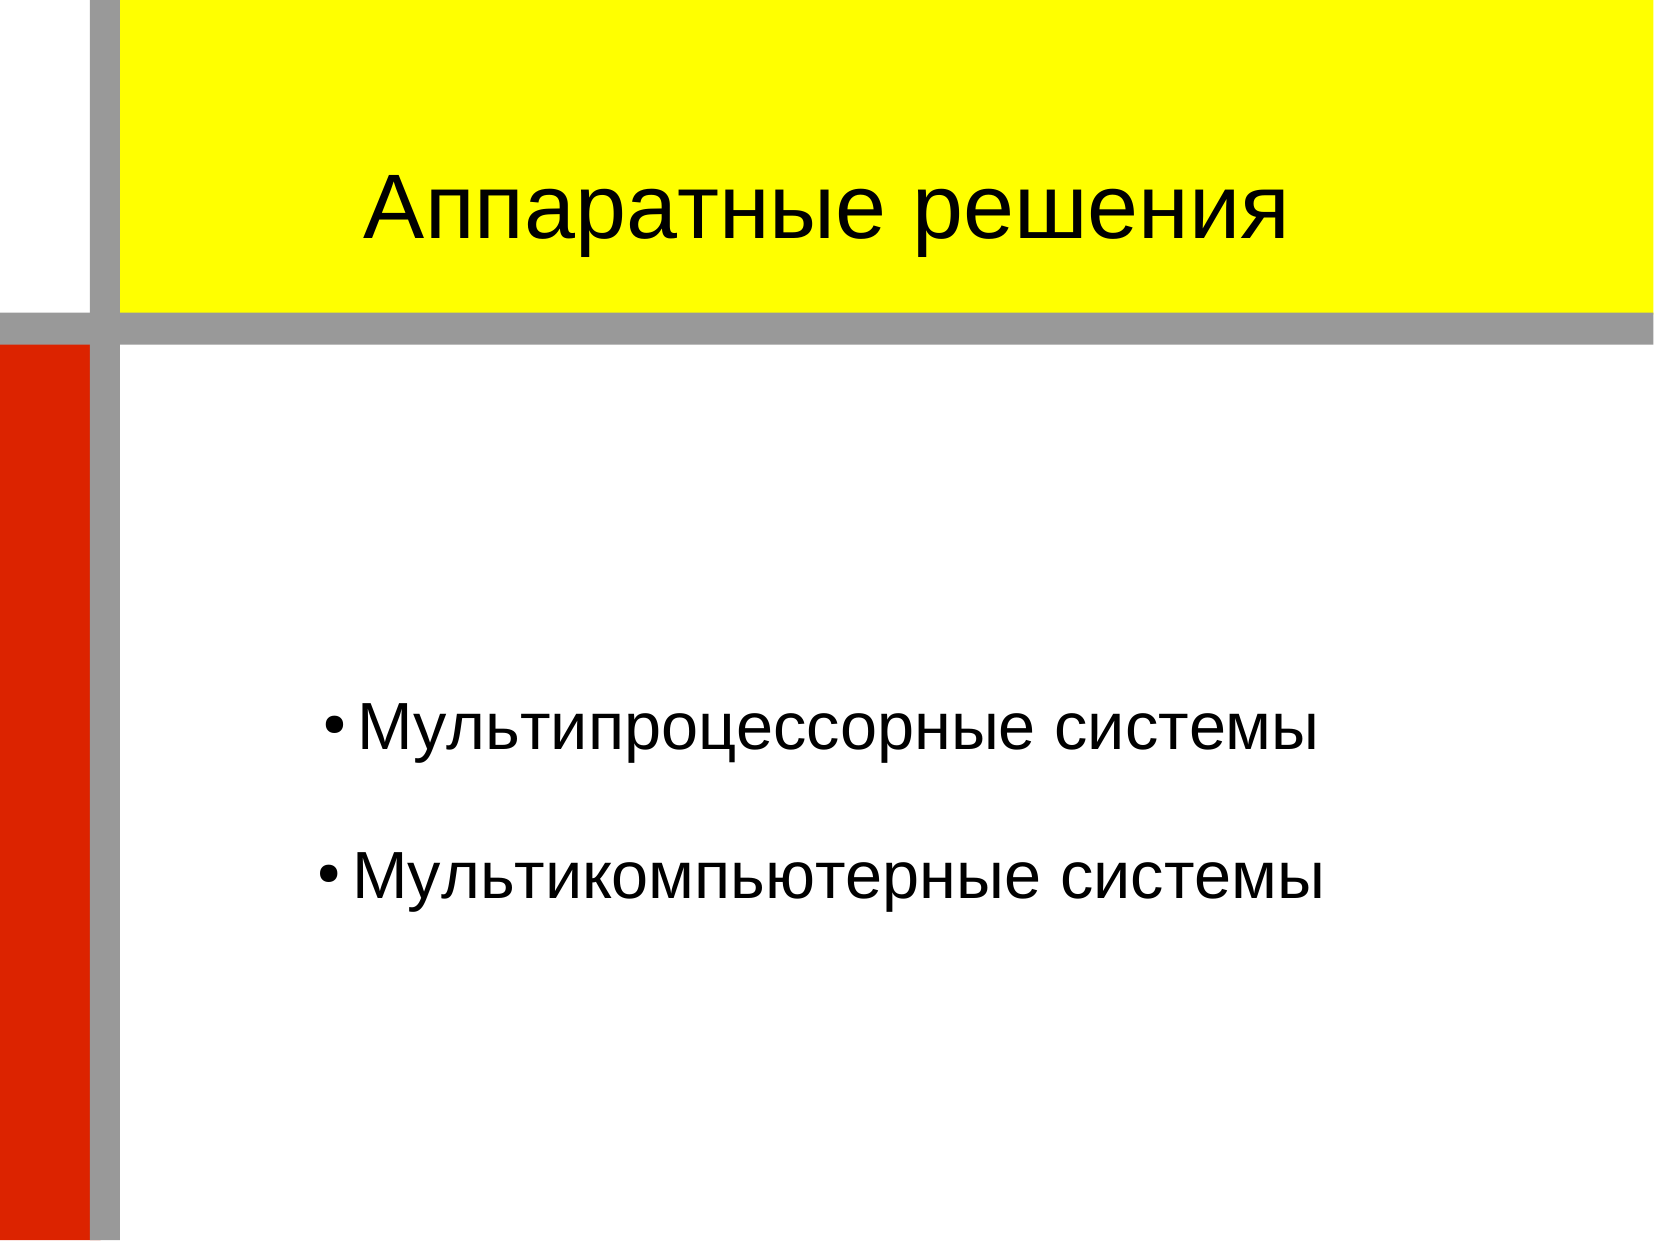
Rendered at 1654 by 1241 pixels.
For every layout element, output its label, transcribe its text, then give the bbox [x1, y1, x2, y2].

subtitle Мультипроцессорные системы Мультикомпьютерные системы [121, 399, 1534, 1203]
title Аппаратные решения [121, 102, 1534, 311]
